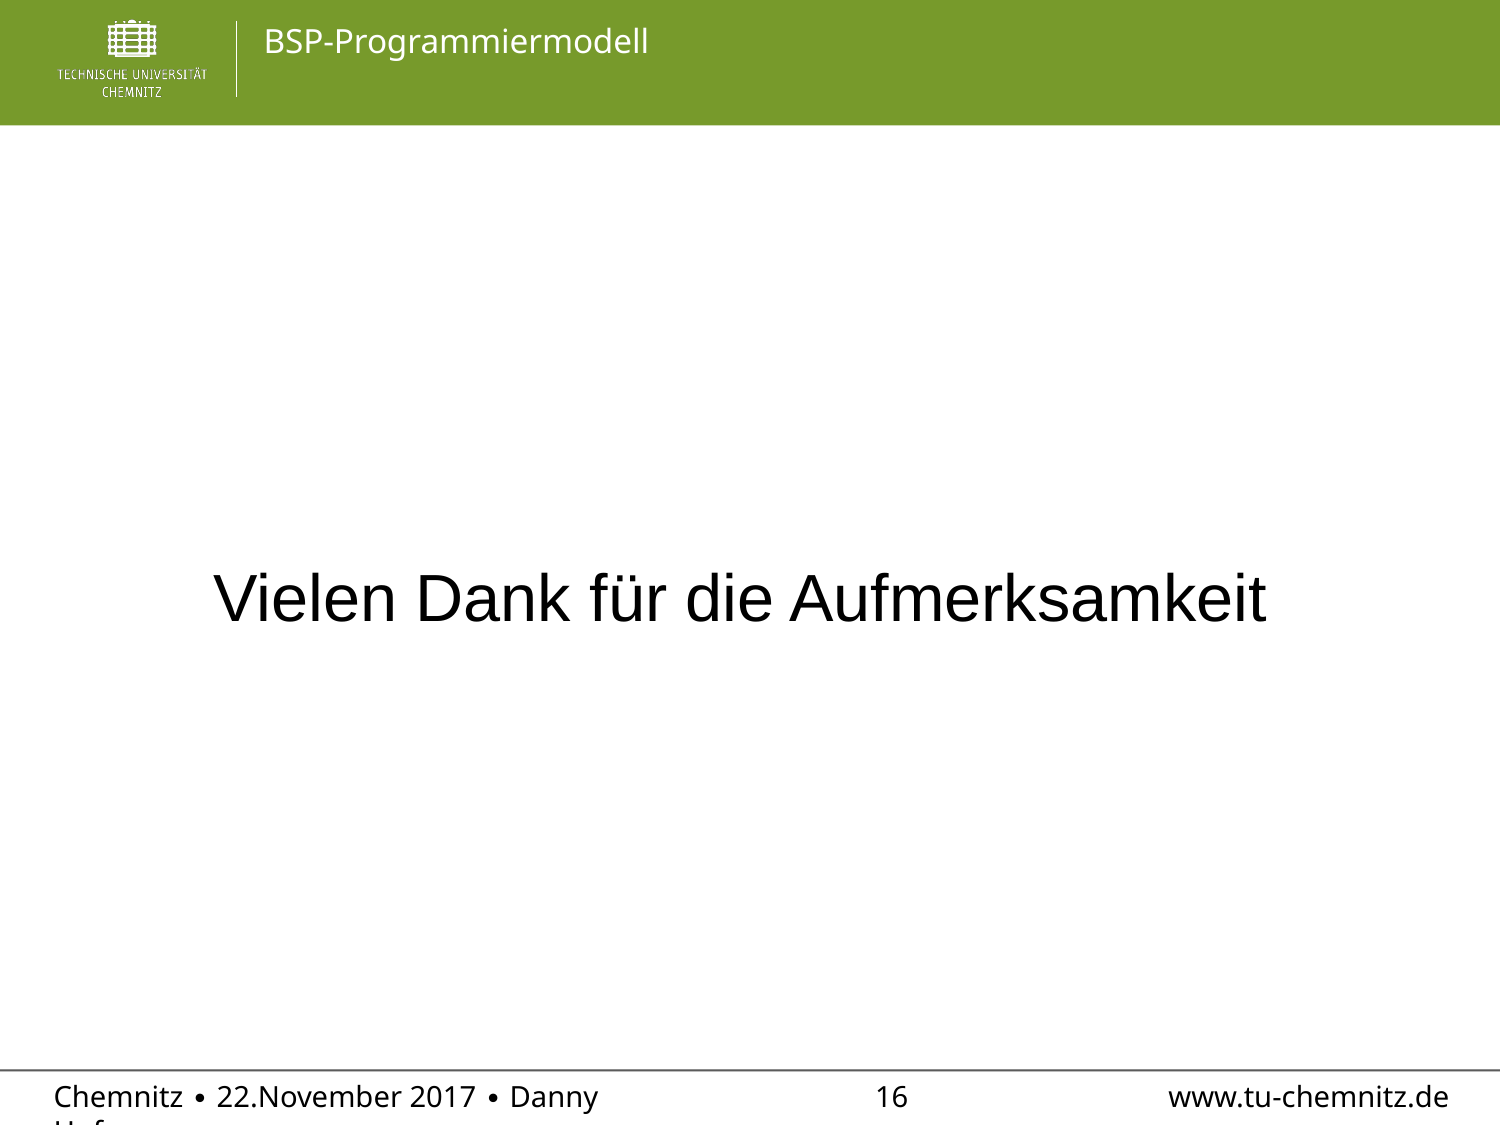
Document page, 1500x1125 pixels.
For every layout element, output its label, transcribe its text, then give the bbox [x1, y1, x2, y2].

subtitle Vielen Dank für die Aufmerksamkeit [41, 162, 1459, 1035]
picture [25, 0, 239, 130]
